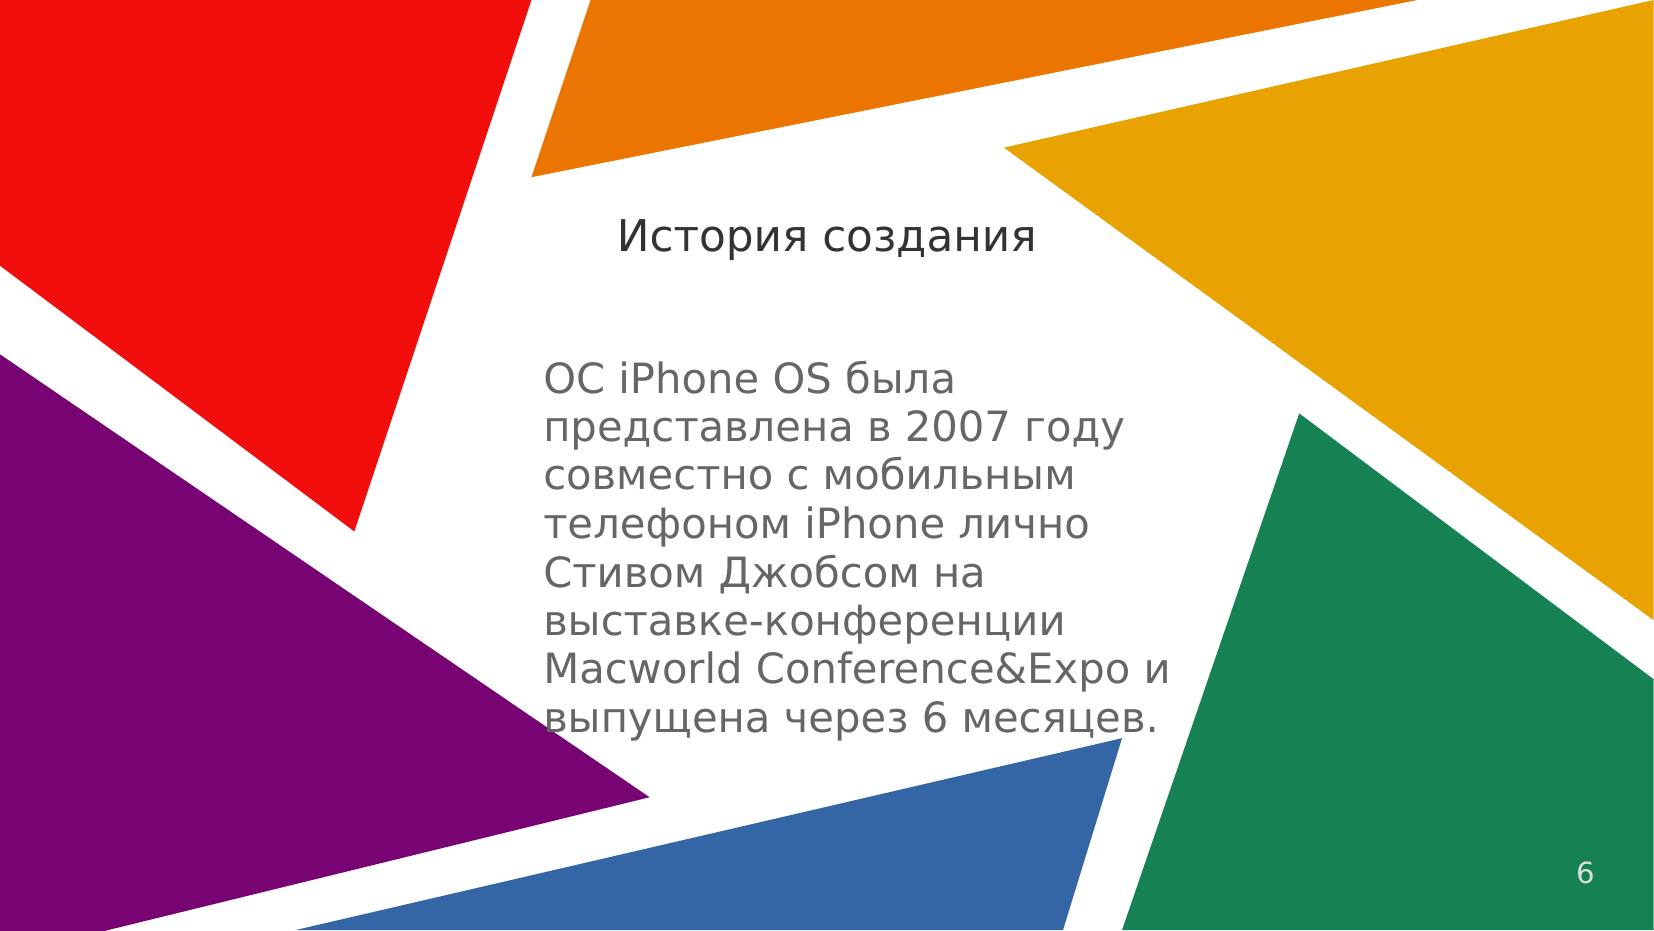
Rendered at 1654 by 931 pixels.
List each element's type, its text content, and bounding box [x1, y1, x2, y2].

title История создания [472, 147, 1182, 325]
list ОС iPhone OS была представлена в 2007 году совместно с мобильным телефоном iPhone лично Стивом Джобсом на выставке-конференции Macworld Conference&Expo и выпущена через 6 месяцев. [472, 354, 1182, 768]
